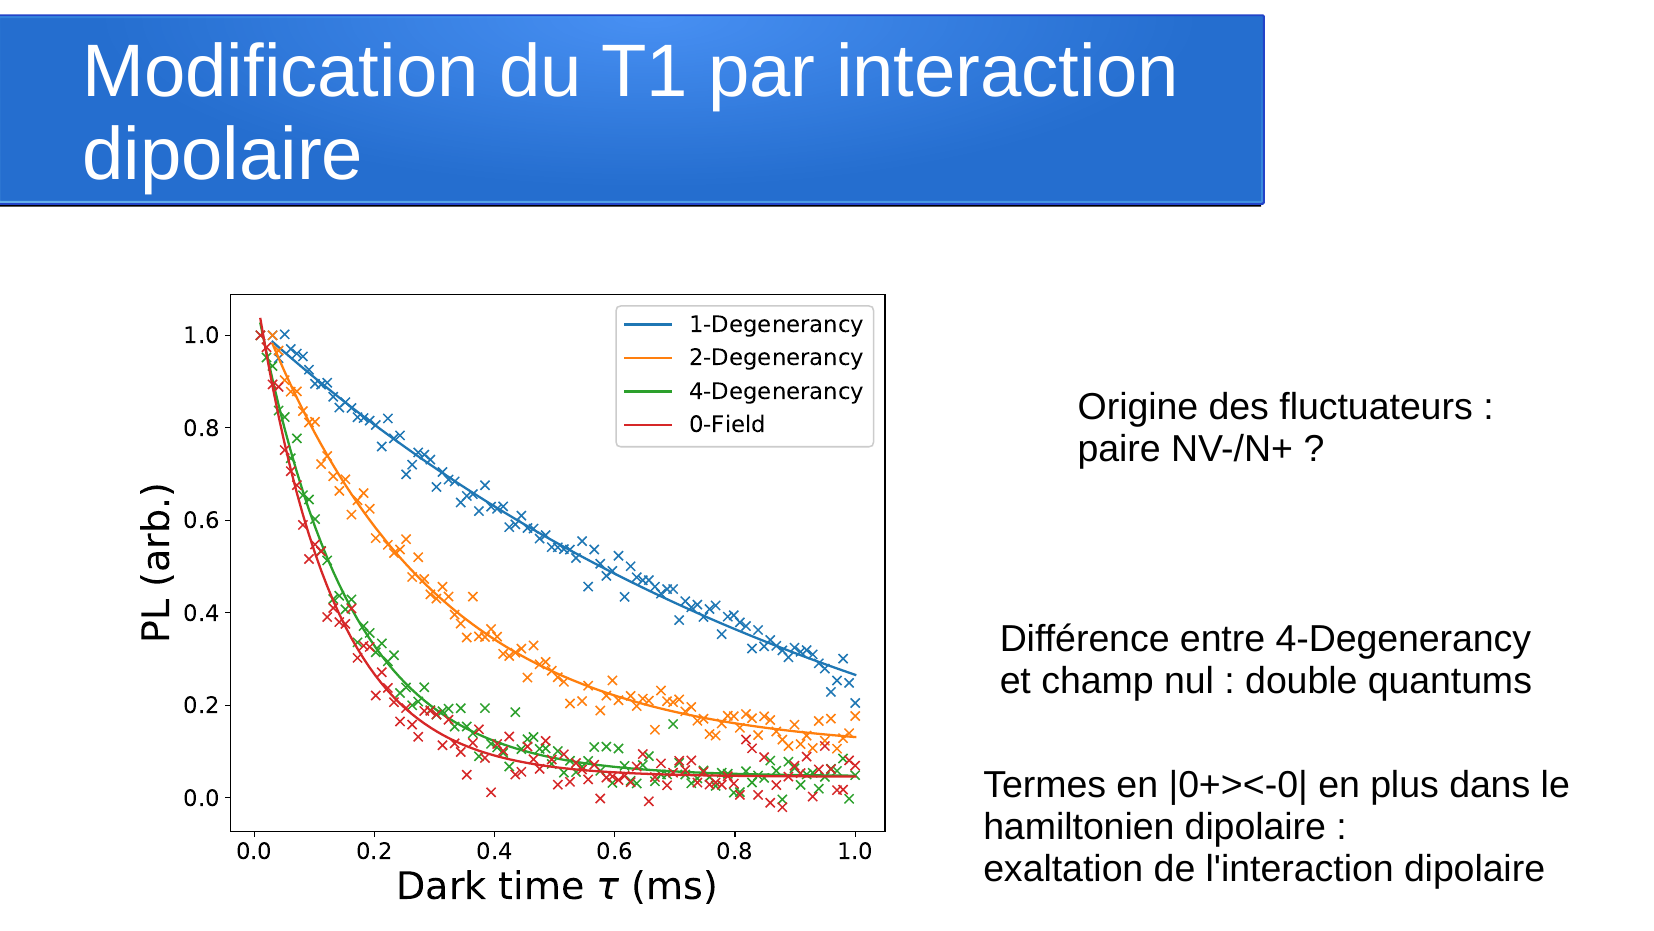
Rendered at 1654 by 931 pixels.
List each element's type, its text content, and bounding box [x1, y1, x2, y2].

text_box Différence entre 4-Degenerancy et champ nul : double quantums [985, 609, 1548, 709]
picture [124, 211, 969, 910]
title Modification du T1 par interaction dipolaire [82, 29, 1235, 196]
text_box Origine des fluctuateurs : paire NV-/N+ ? [1062, 377, 1520, 477]
text_box Termes en |0+><-0| en plus dans le hamiltonien dipolaire : exaltation de l'interaction dipolaire [968, 755, 1596, 897]
